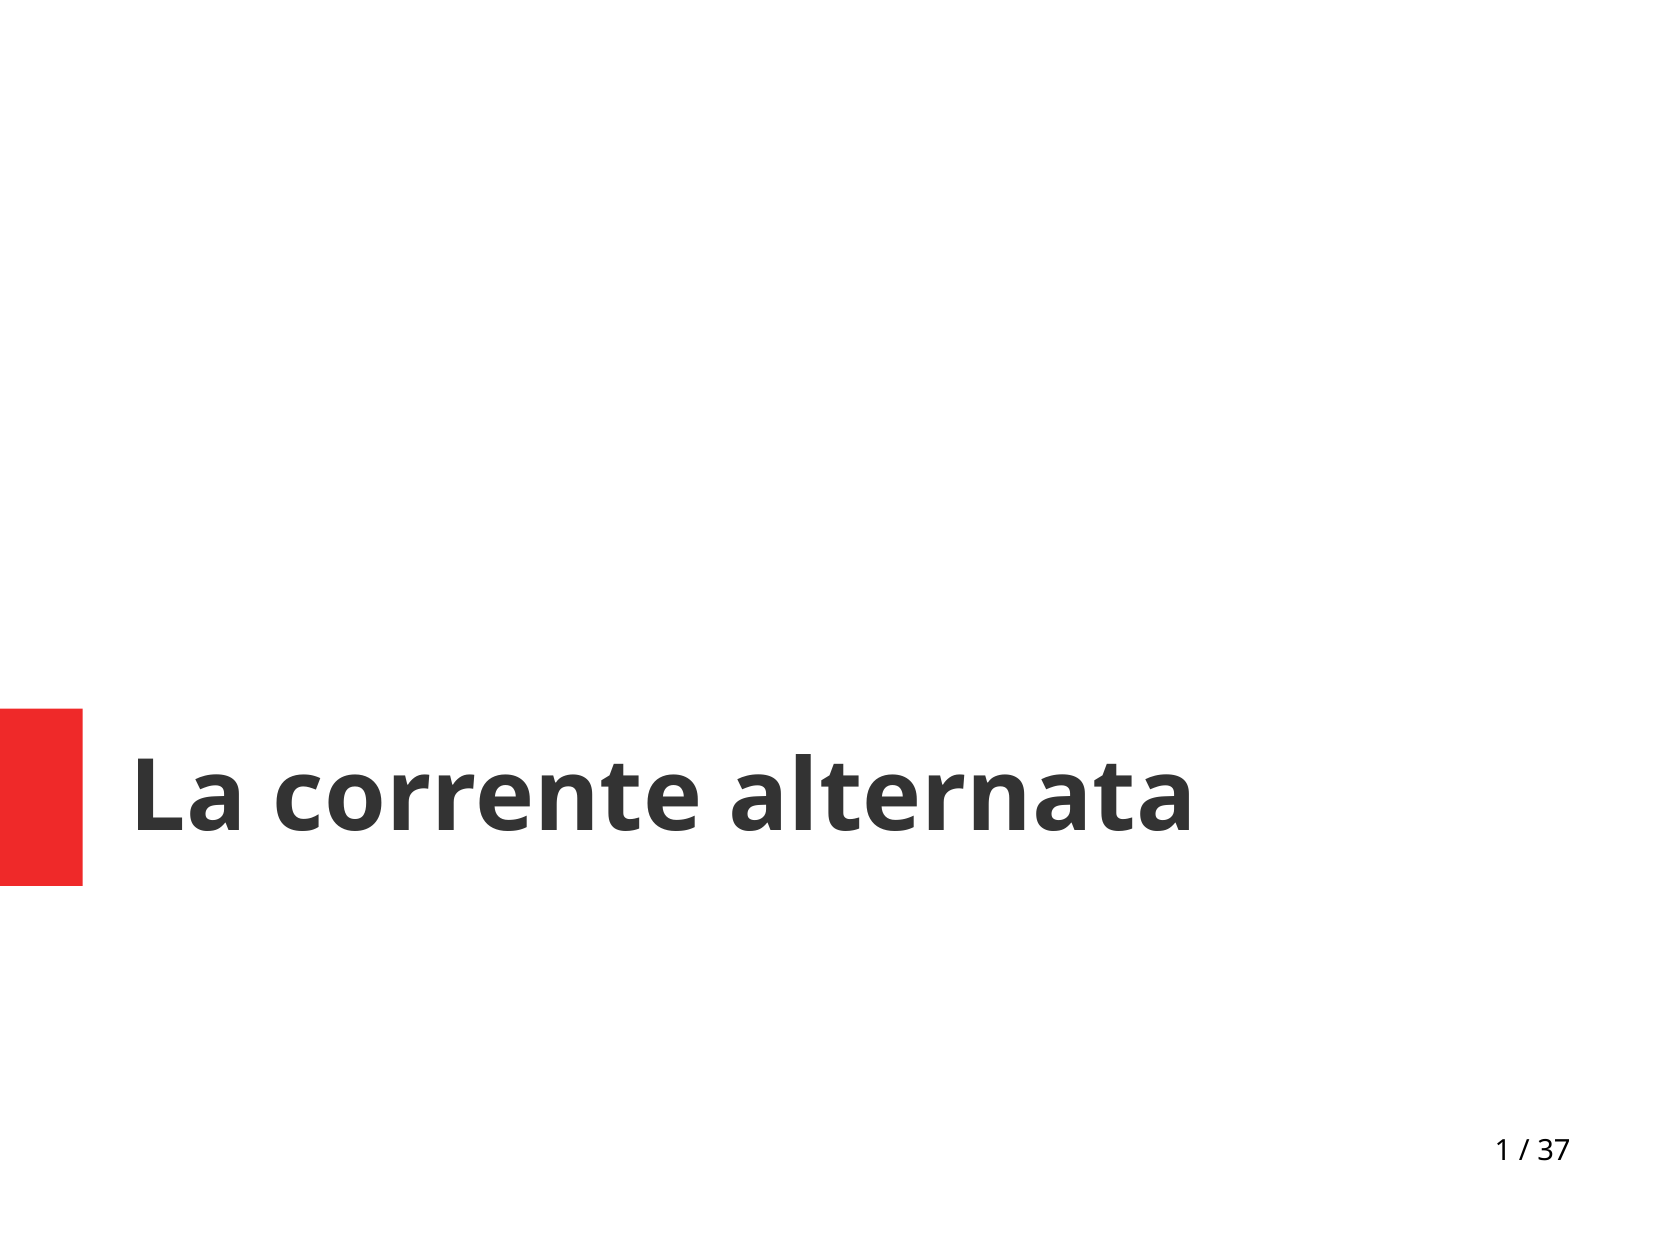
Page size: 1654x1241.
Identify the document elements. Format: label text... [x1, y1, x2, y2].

title La corrente alternata [129, 655, 1536, 928]
